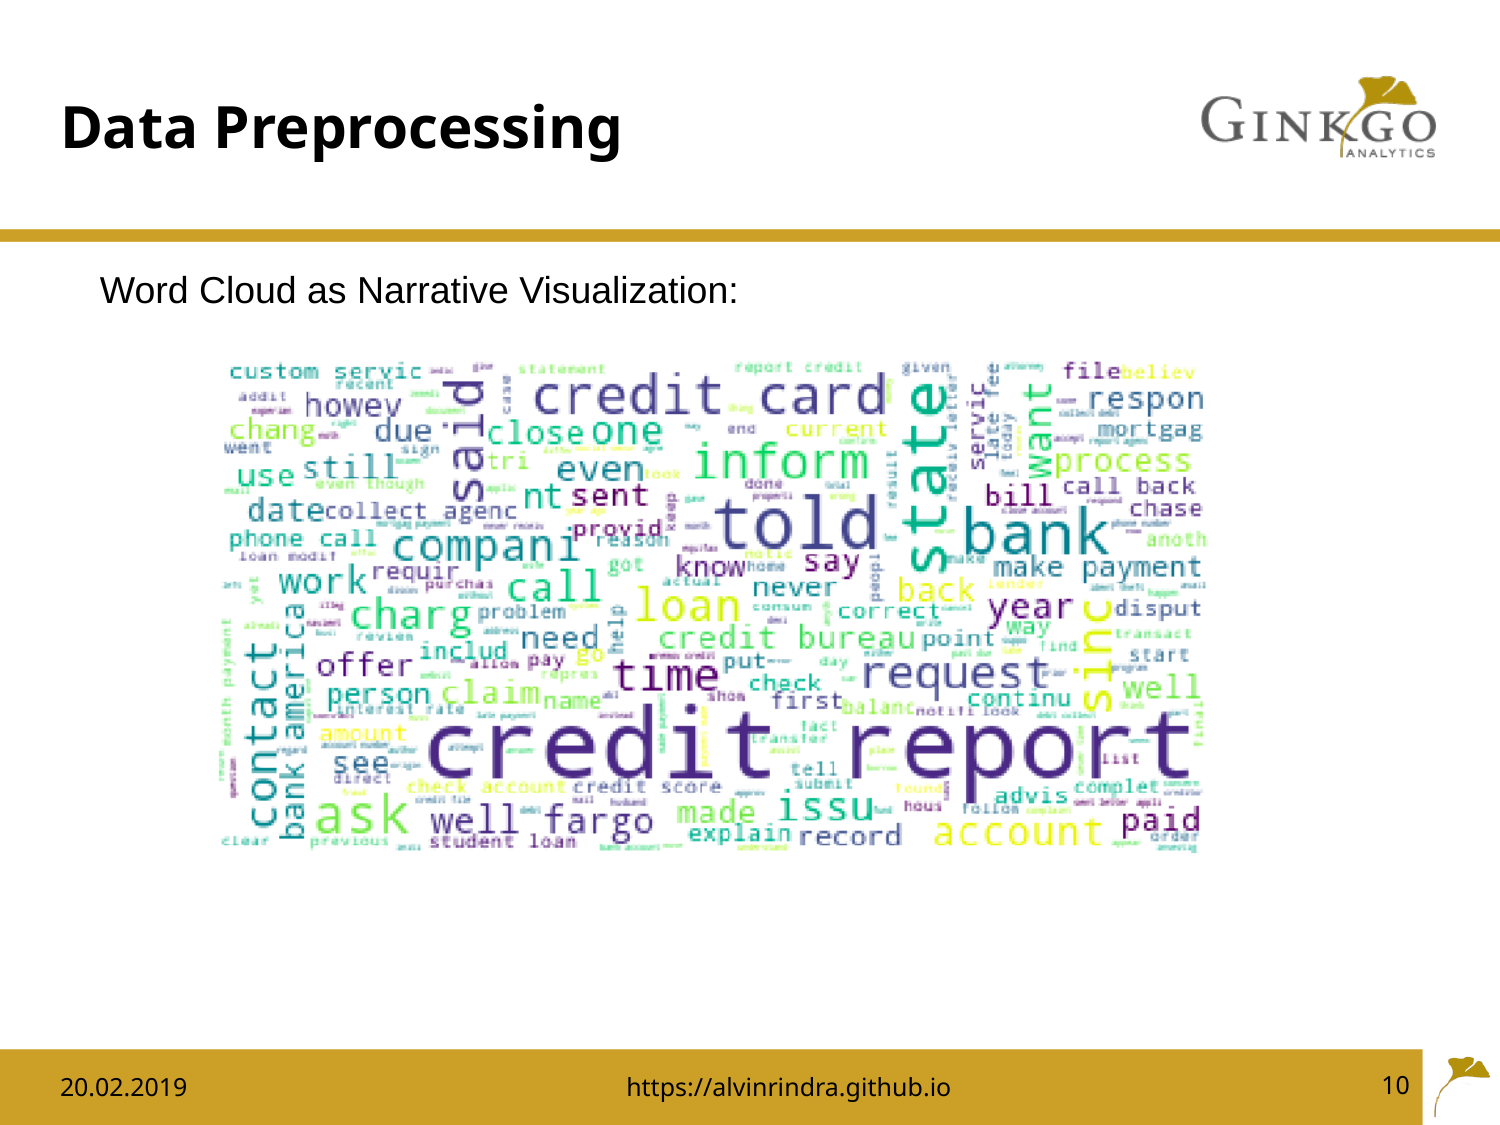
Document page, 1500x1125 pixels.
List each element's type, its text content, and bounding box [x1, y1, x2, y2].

picture [0, 0, 1500, 1125]
text_box 20.02.2019 [60, 1056, 266, 1117]
list [60, 289, 1425, 1081]
list Data Preprocessing [60, 90, 1054, 274]
text_box Word Cloud as Narrative Visualization: [85, 261, 1141, 865]
text_box https://alvinrindra.github.io [266, 1056, 993, 1117]
text_box <number> [1196, 1056, 1425, 1117]
